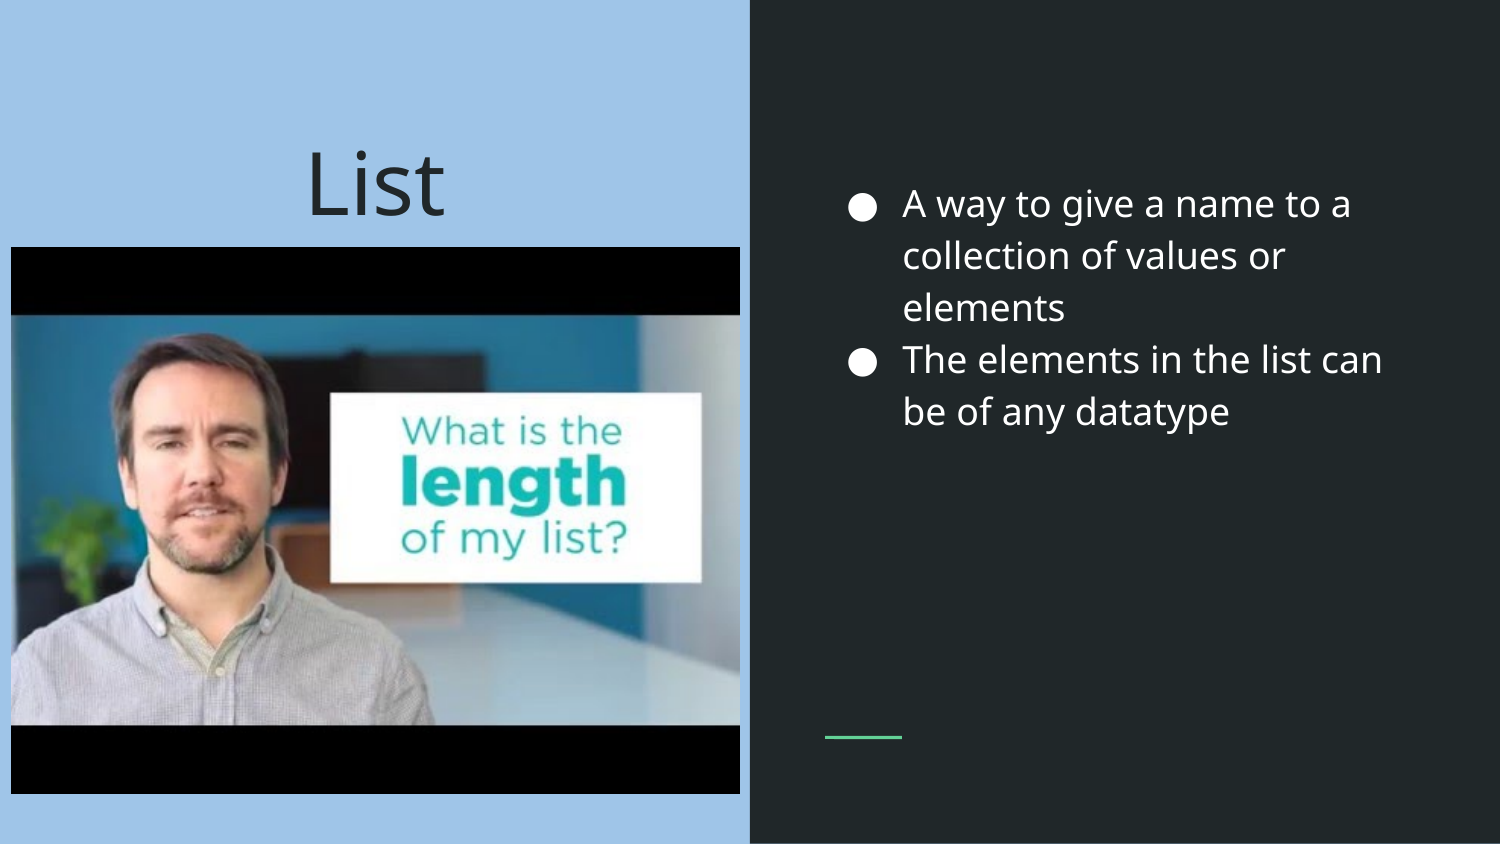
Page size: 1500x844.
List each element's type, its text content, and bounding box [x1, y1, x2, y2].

list A way to give a name to a collection of values or elements The elements in the list can be of any datatype [812, 0, 1442, 607]
picture [11, 247, 740, 794]
title List [43, 0, 708, 247]
